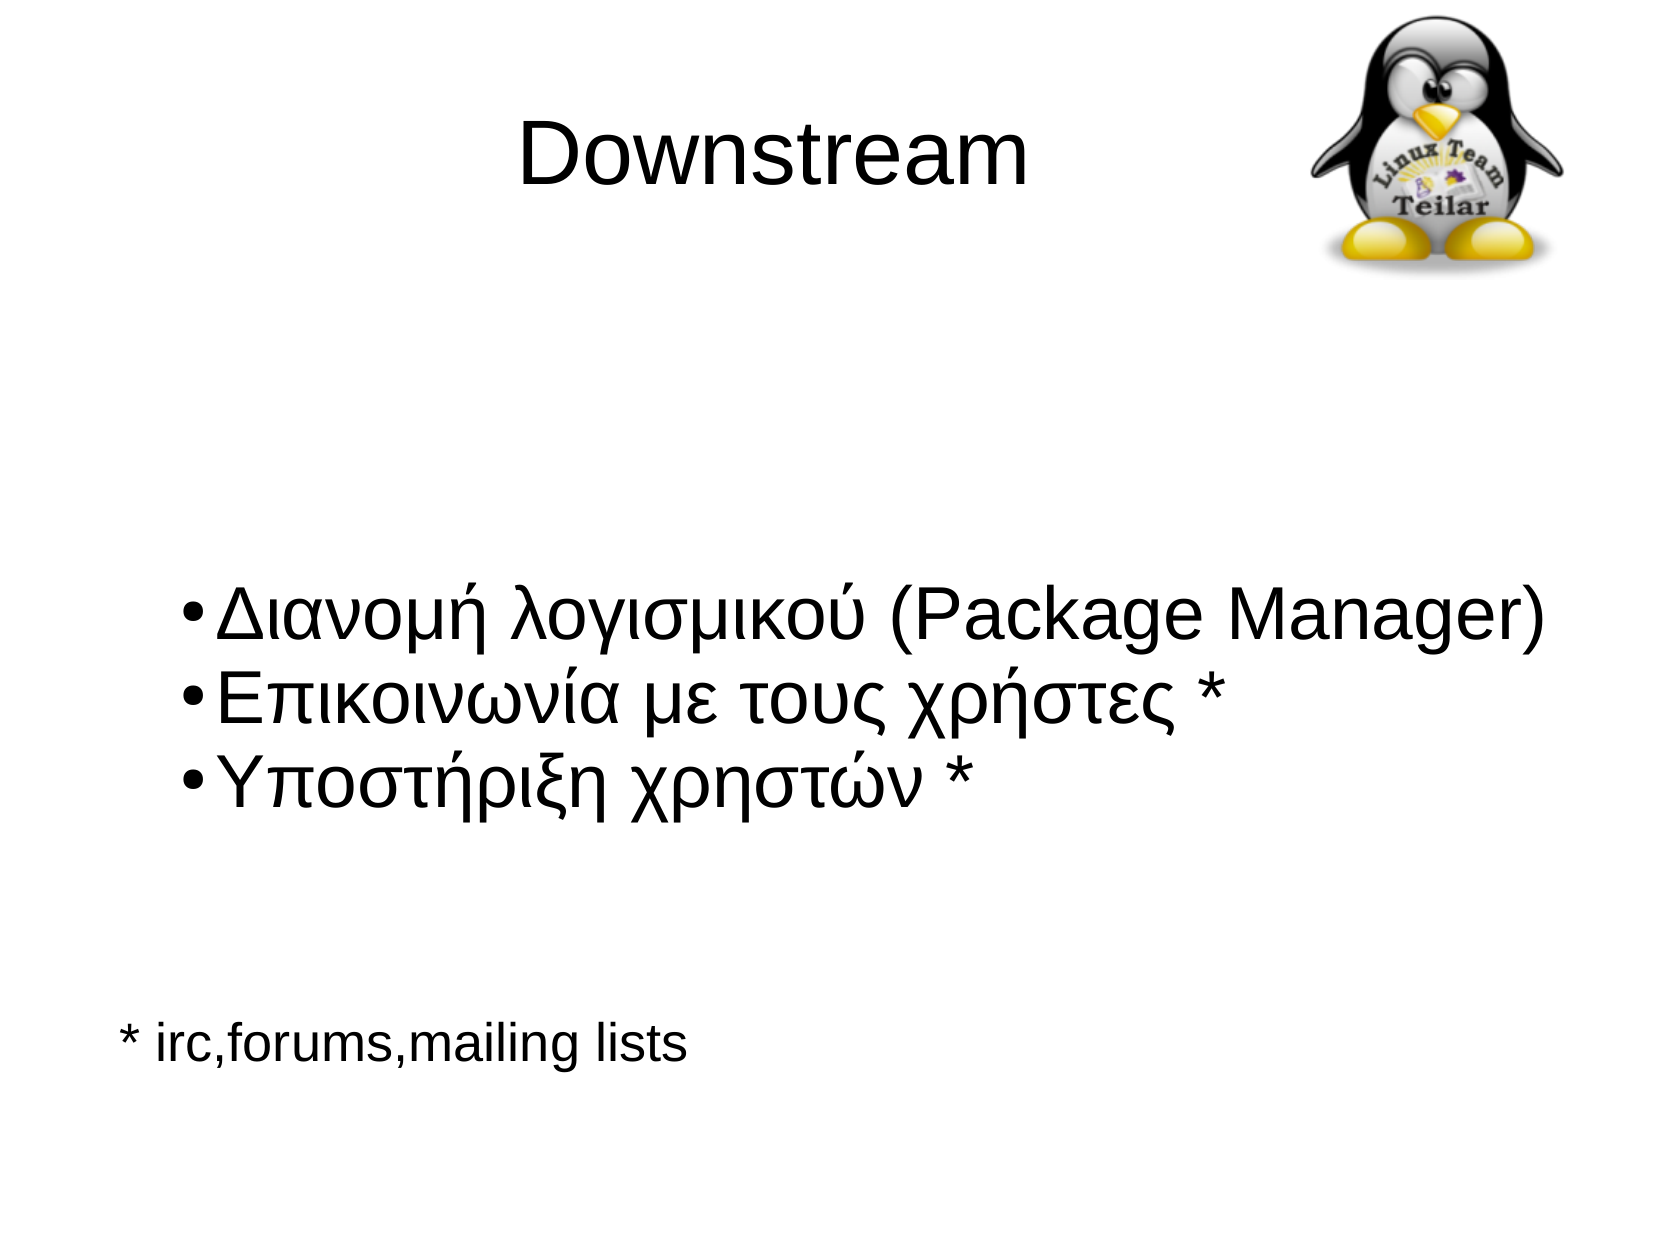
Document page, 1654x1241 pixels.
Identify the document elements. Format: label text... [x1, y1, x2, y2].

text_box * irc,forums,mailing lists [105, 1005, 961, 1081]
title Downstream [30, 49, 1305, 257]
text_box Διανομή λογισμικού (Package Manager) Επικοινωνία με τους χρήστες * Υποστήριξη χρηστών * [165, 480, 1606, 916]
picture [1305, 14, 1570, 280]
